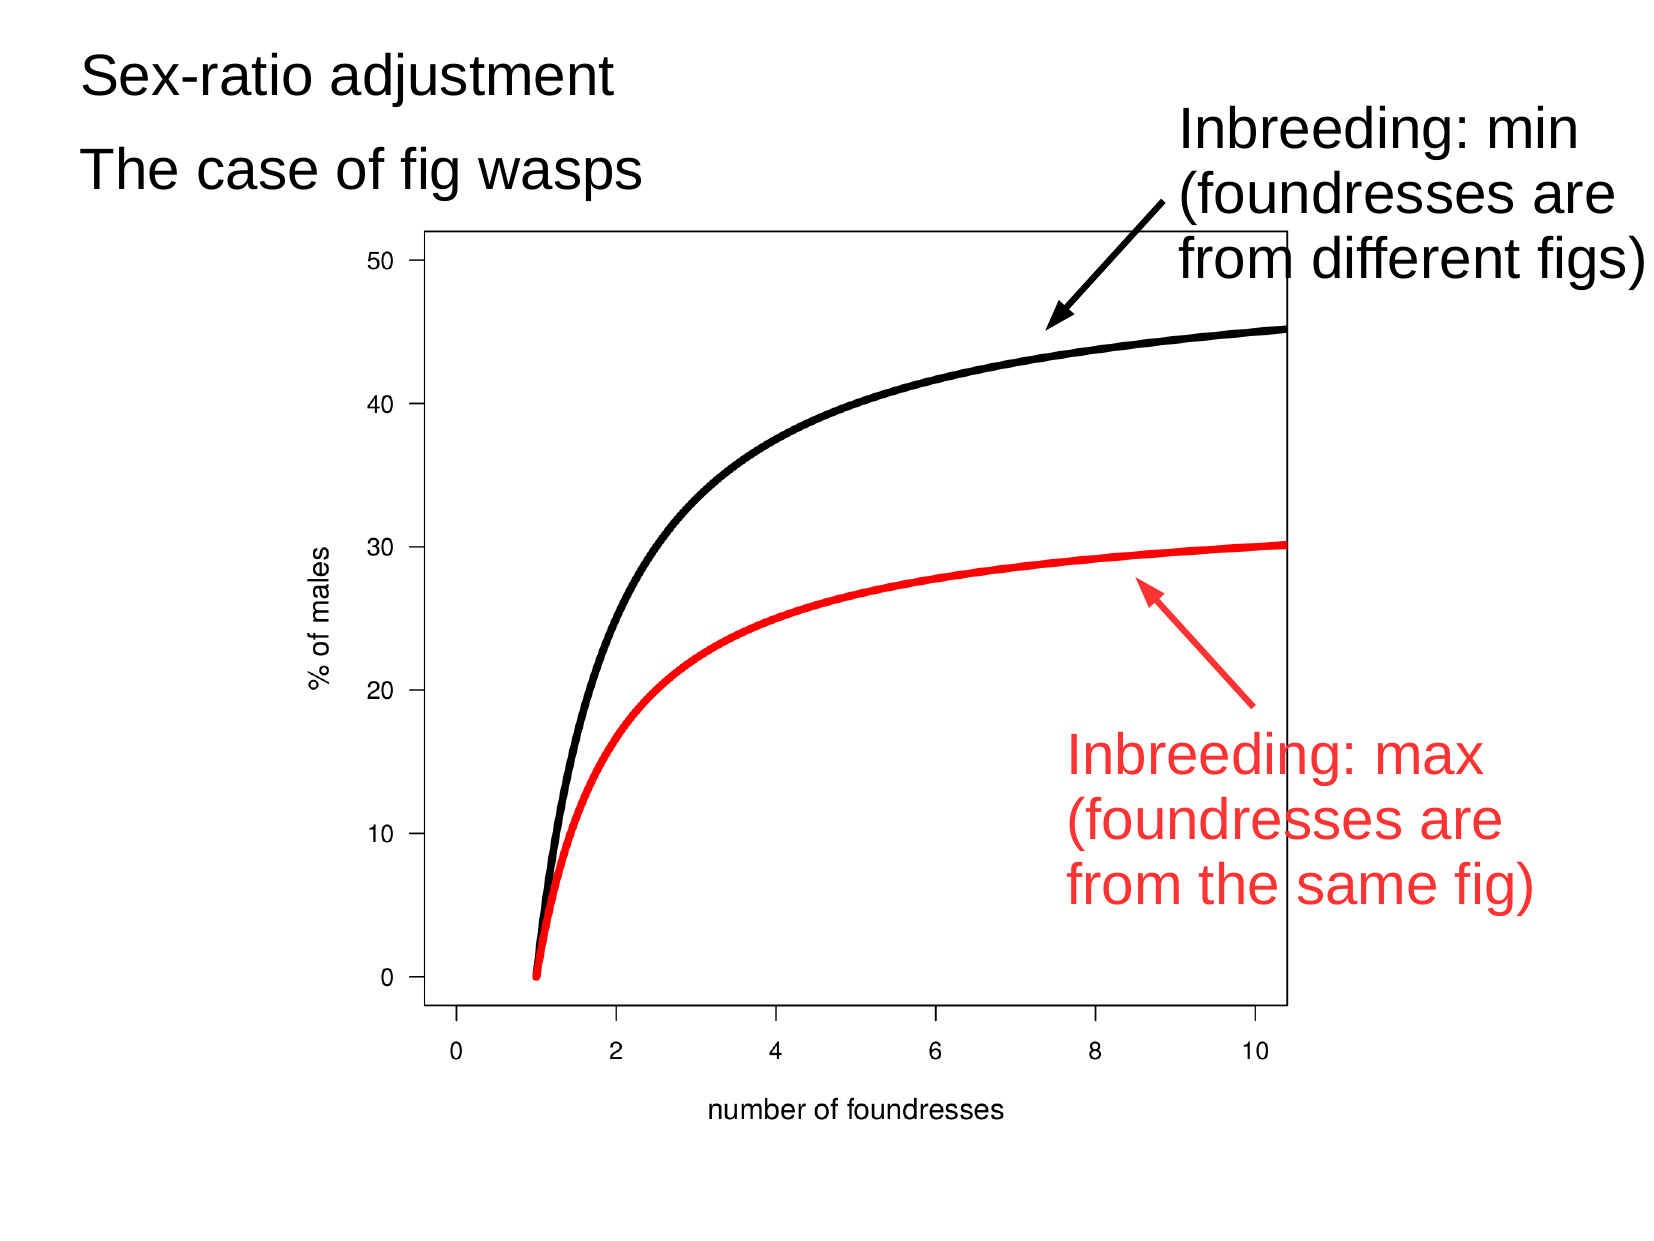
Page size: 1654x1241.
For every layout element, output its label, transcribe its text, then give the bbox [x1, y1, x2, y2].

text_box Inbreeding: min (foundresses are from different figs) [1163, 88, 1654, 299]
text_box The case of fig wasps [65, 129, 935, 210]
text_box Inbreeding: max (foundresses are from the same fig) [1051, 714, 1603, 925]
picture [301, 209, 1323, 1146]
text_box Sex-ratio adjustment [65, 35, 674, 116]
